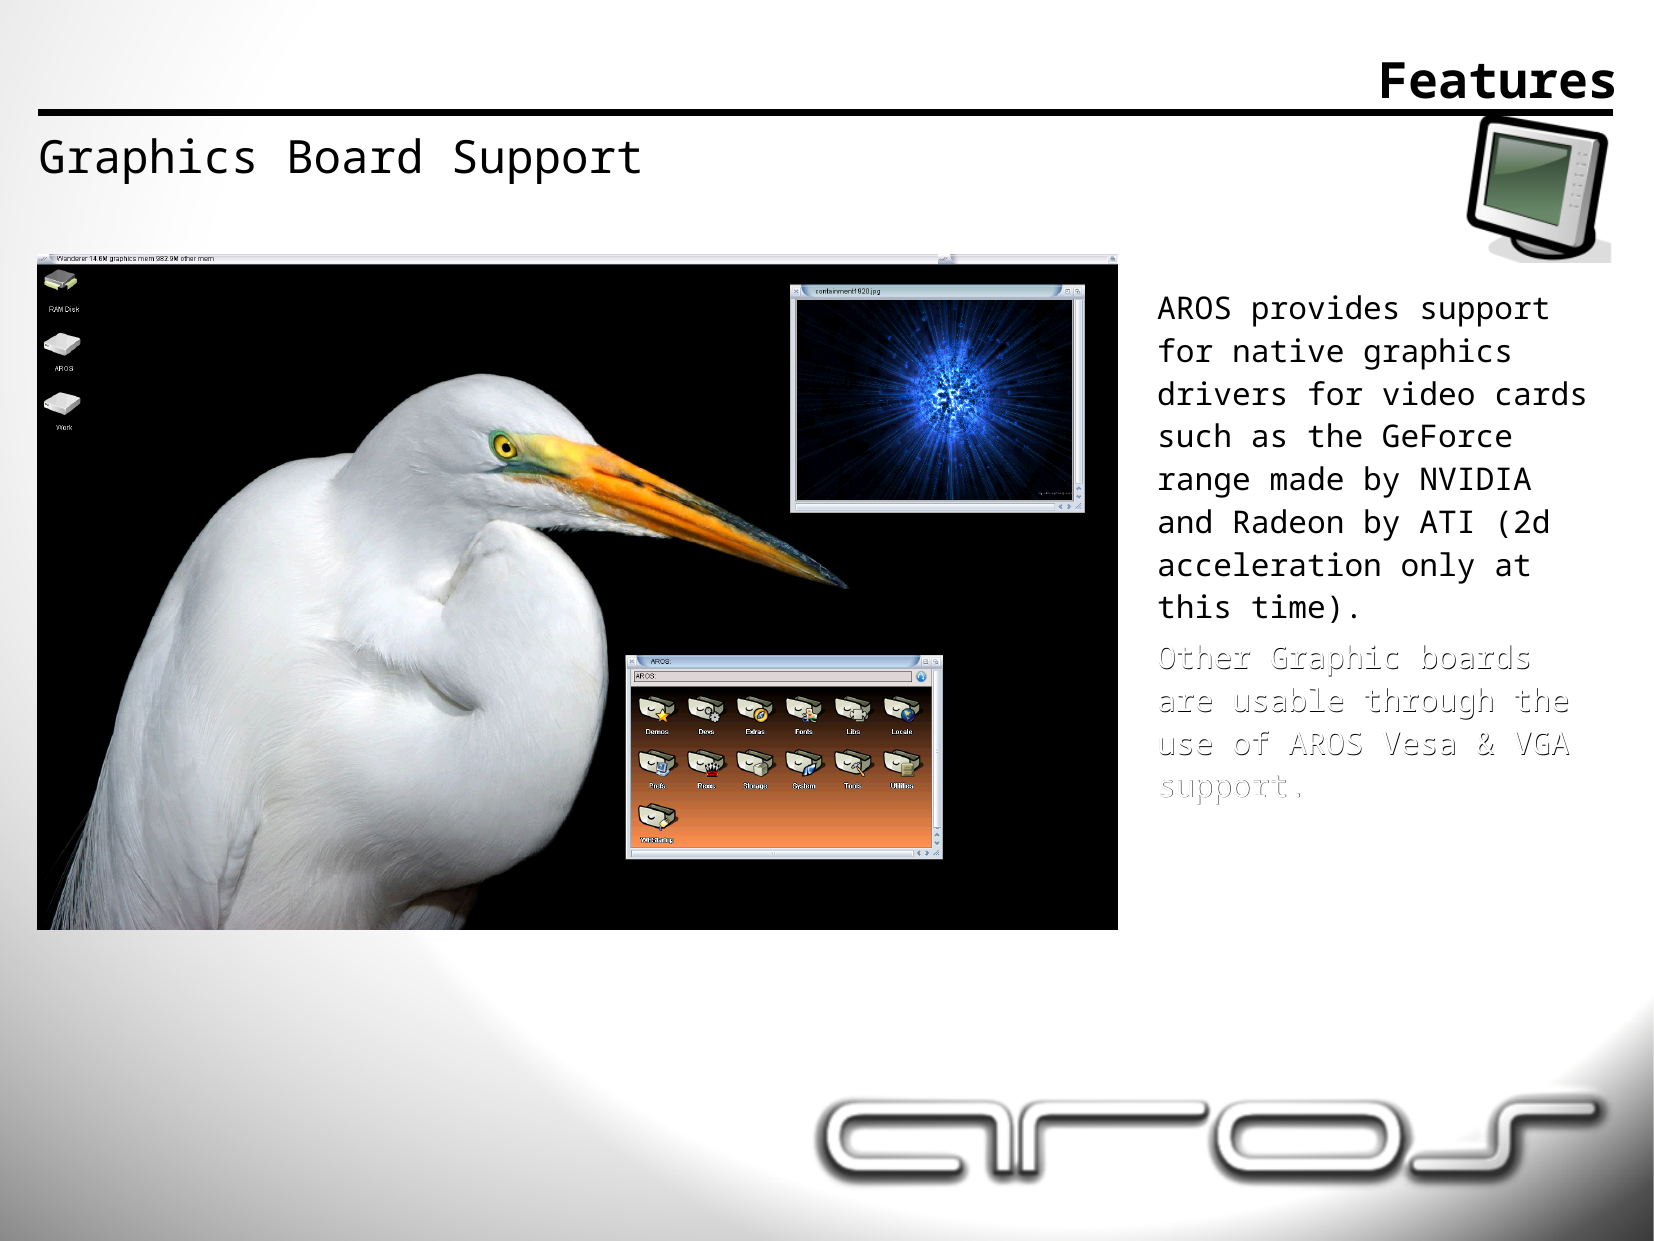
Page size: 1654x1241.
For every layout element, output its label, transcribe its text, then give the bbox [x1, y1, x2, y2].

text_box AROS provides support for native graphics drivers for video cards such as the GeForce range made by NVIDIA and Radeon by ATI (2d acceleration only at this time). Other Graphic boards are usable through the use of AROS Vesa & VGA support. [1142, 278, 1613, 841]
text_box Features [1363, 37, 1637, 103]
picture [0, 0, 1654, 1241]
text_box Graphics Board Support [23, 116, 659, 178]
